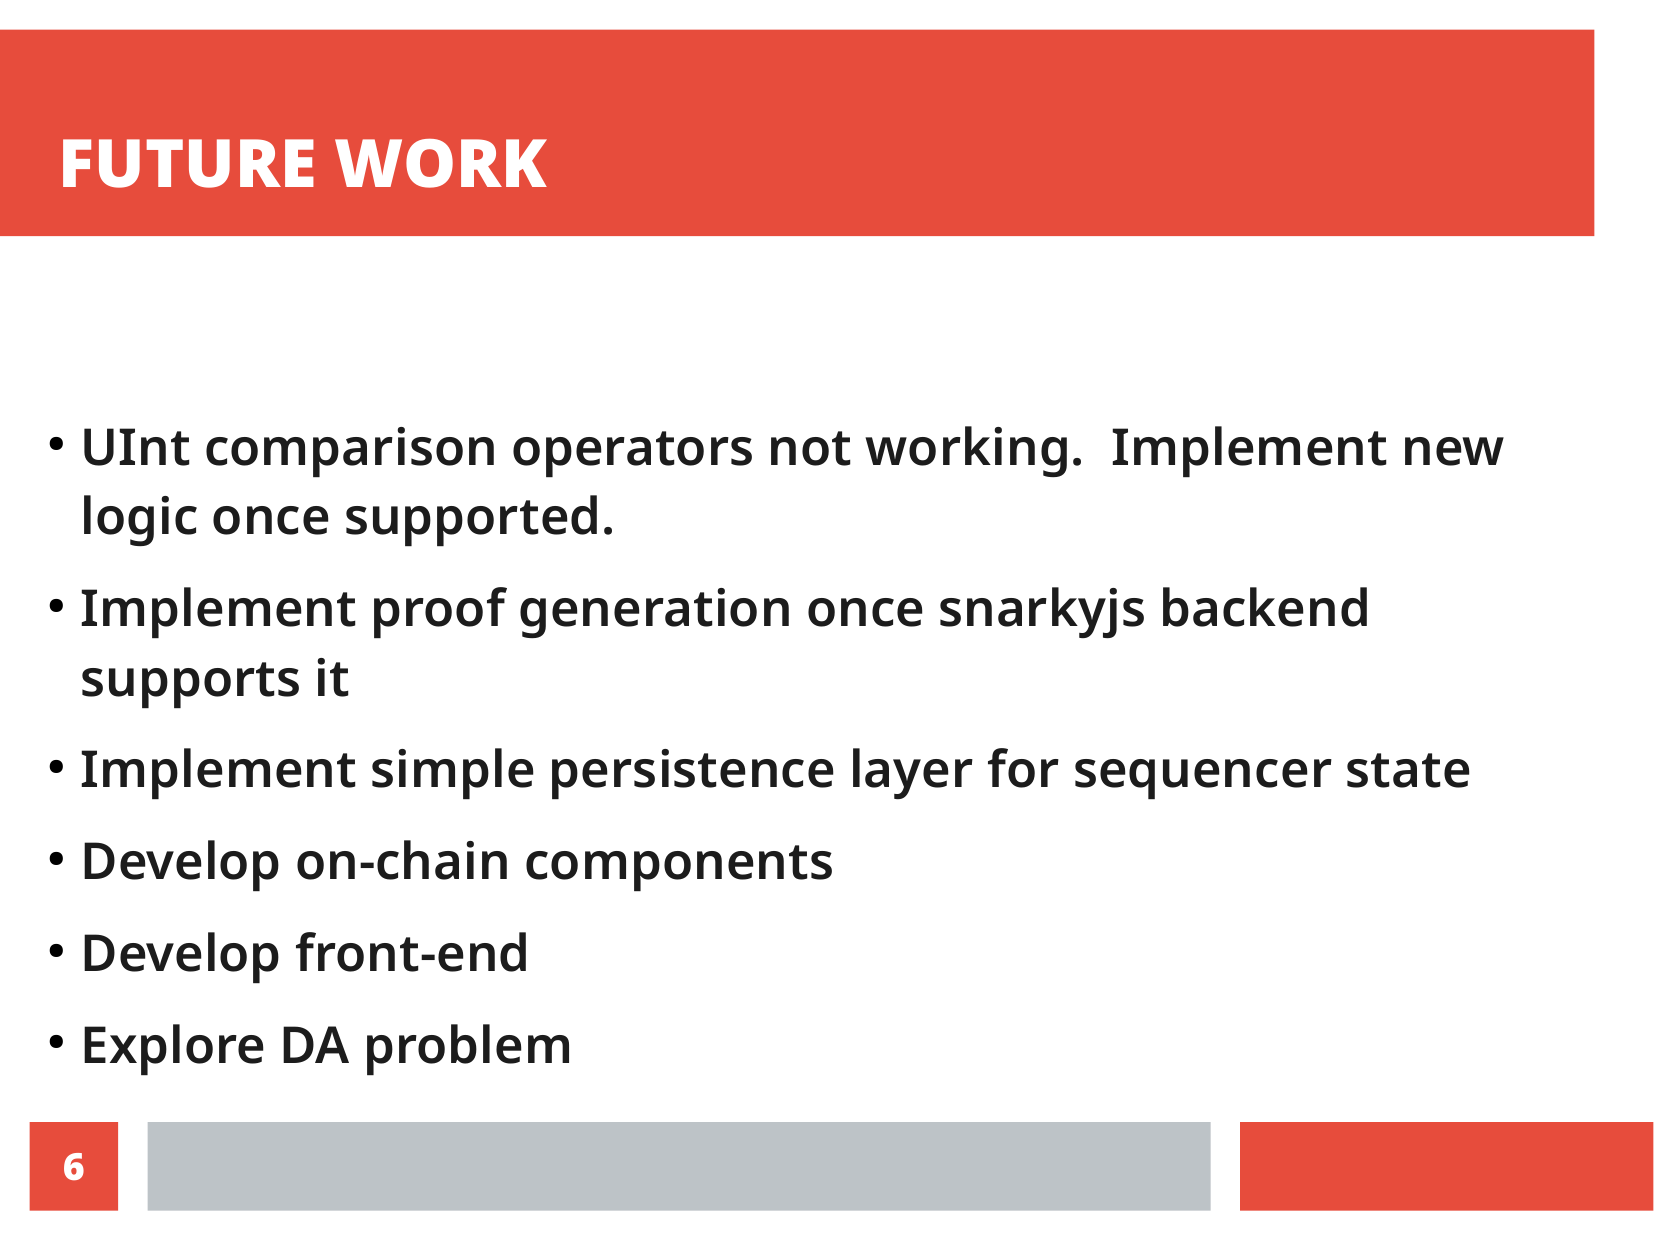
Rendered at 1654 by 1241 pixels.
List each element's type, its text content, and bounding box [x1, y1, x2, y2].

title FUTURE WORK [59, 59, 1595, 207]
list UInt comparison operators not working. Implement new logic once supported. Implement proof generation once snarkyjs backend supports it Implement simple persistence layer for sequencer state Develop on-chain components Develop front-end Explore DA problem [47, 318, 1554, 1087]
